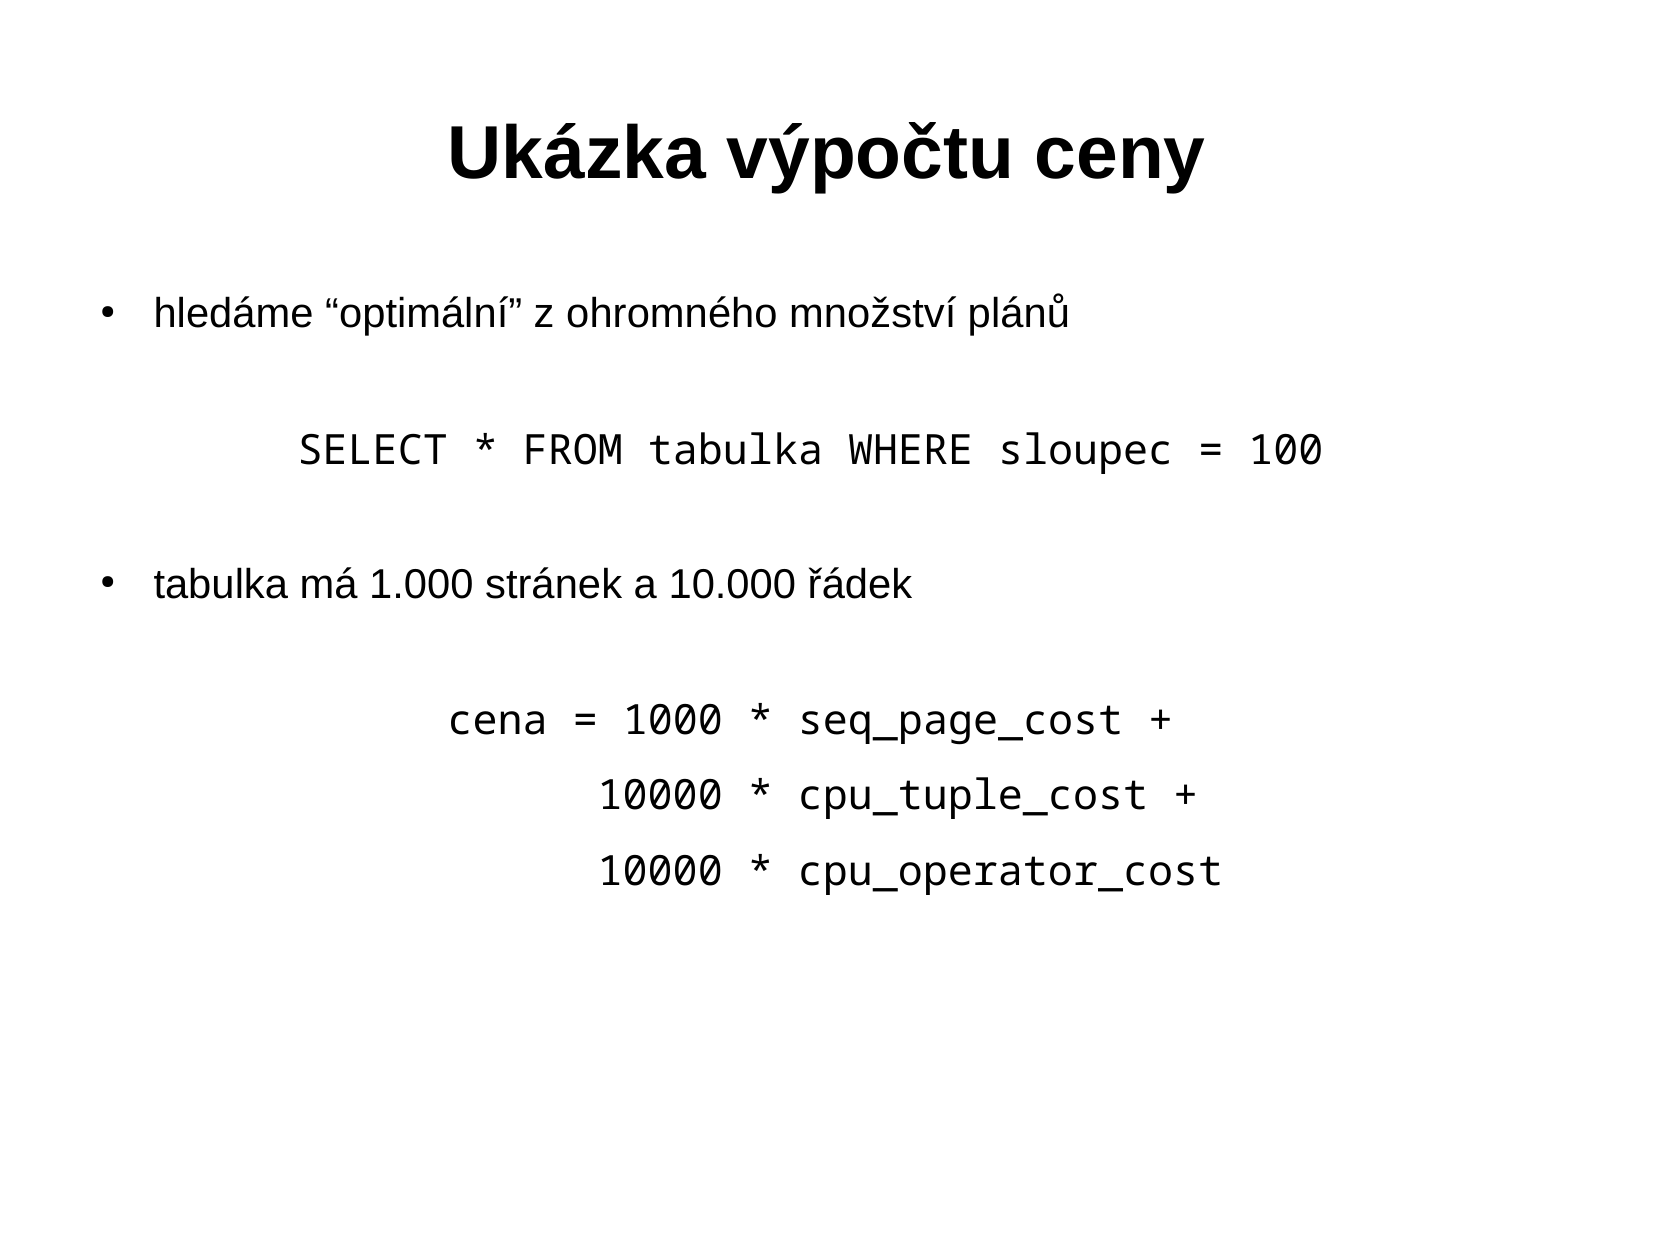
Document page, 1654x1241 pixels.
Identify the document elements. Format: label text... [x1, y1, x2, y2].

title Ukázka výpočtu ceny [82, 49, 1571, 257]
list hledáme “optimální” z ohromného množství plánů SELECT * FROM tabulka WHERE sloupec = 100 tabulka má 1.000 stránek a 10.000 řádek cena = 1000 * seq_page_cost + 10000 * cpu_tuple_cost + 10000 * cpu_operator_cost [82, 290, 1538, 1171]
